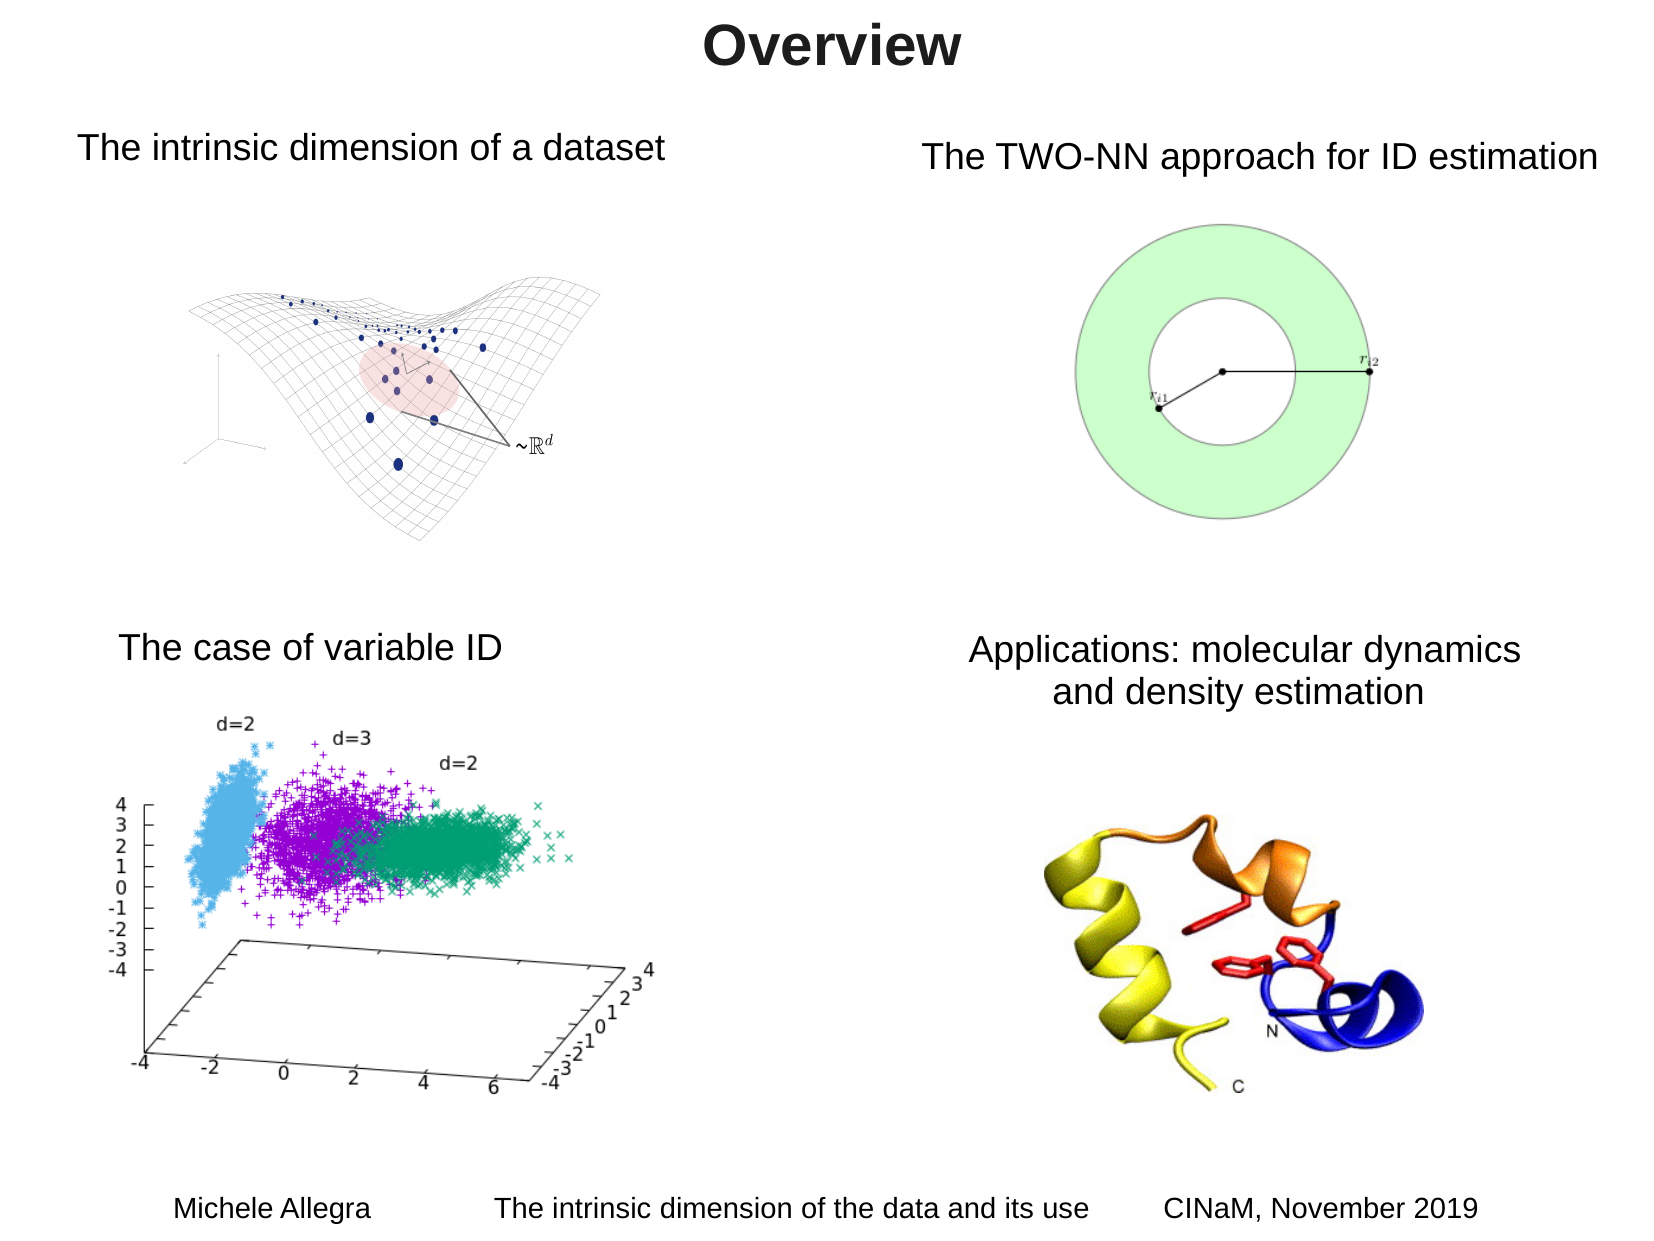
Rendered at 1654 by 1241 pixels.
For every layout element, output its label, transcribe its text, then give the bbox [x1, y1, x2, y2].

text_box Applications: molecular dynamics and density estimation [933, 565, 1654, 734]
title Overview [82, 3, 1583, 153]
text_box The TWO-NN approach for ID estimation [885, 64, 1607, 207]
picture [177, 224, 603, 544]
title Michele Allegra The intrinsic dimension of the data and its use CINaM, November 2019 [82, 1171, 1571, 1241]
text_box The intrinsic dimension of a dataset [41, 76, 709, 219]
picture [1044, 814, 1424, 1093]
picture [5, 612, 764, 1182]
text_box The case of variable ID [82, 555, 751, 697]
picture [1005, 183, 1428, 544]
